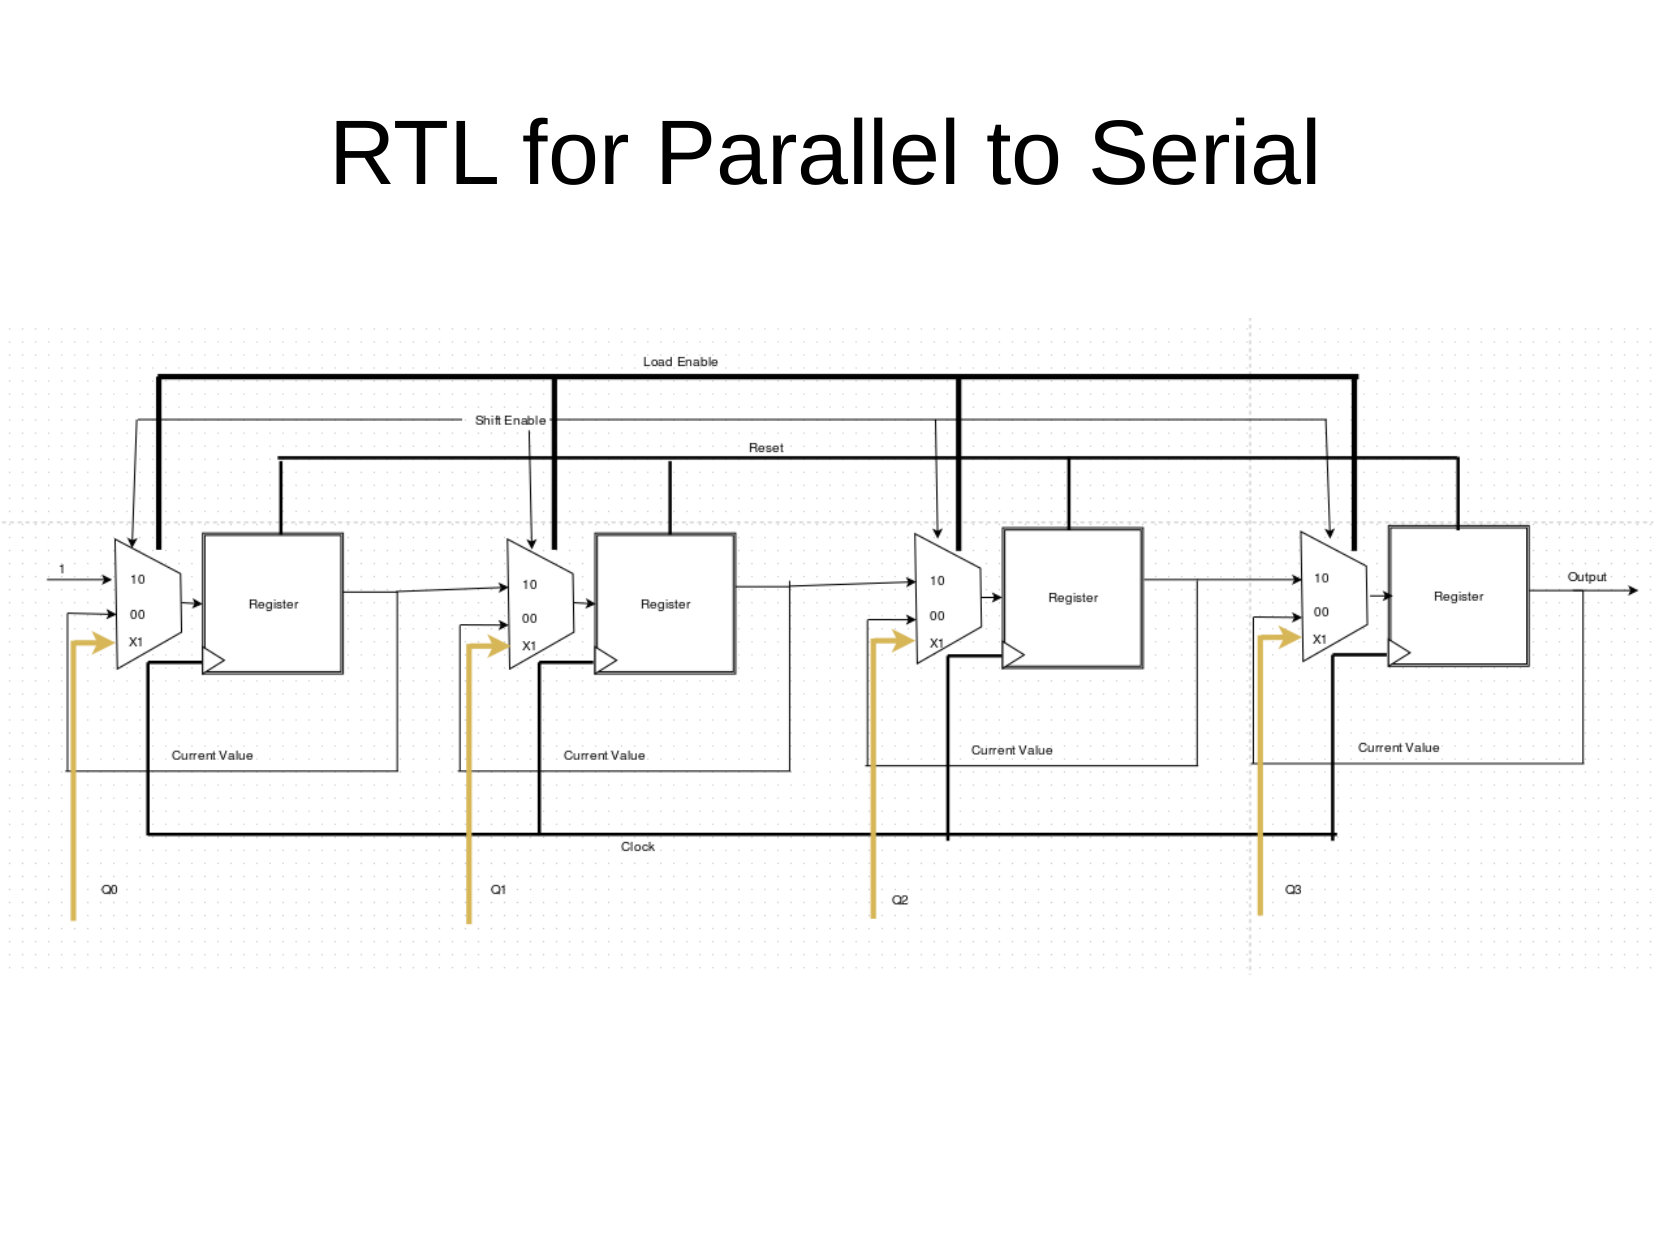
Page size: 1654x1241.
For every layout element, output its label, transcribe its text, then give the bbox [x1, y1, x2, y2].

picture [0, 318, 1654, 976]
title RTL for Parallel to Serial [82, 49, 1571, 257]
